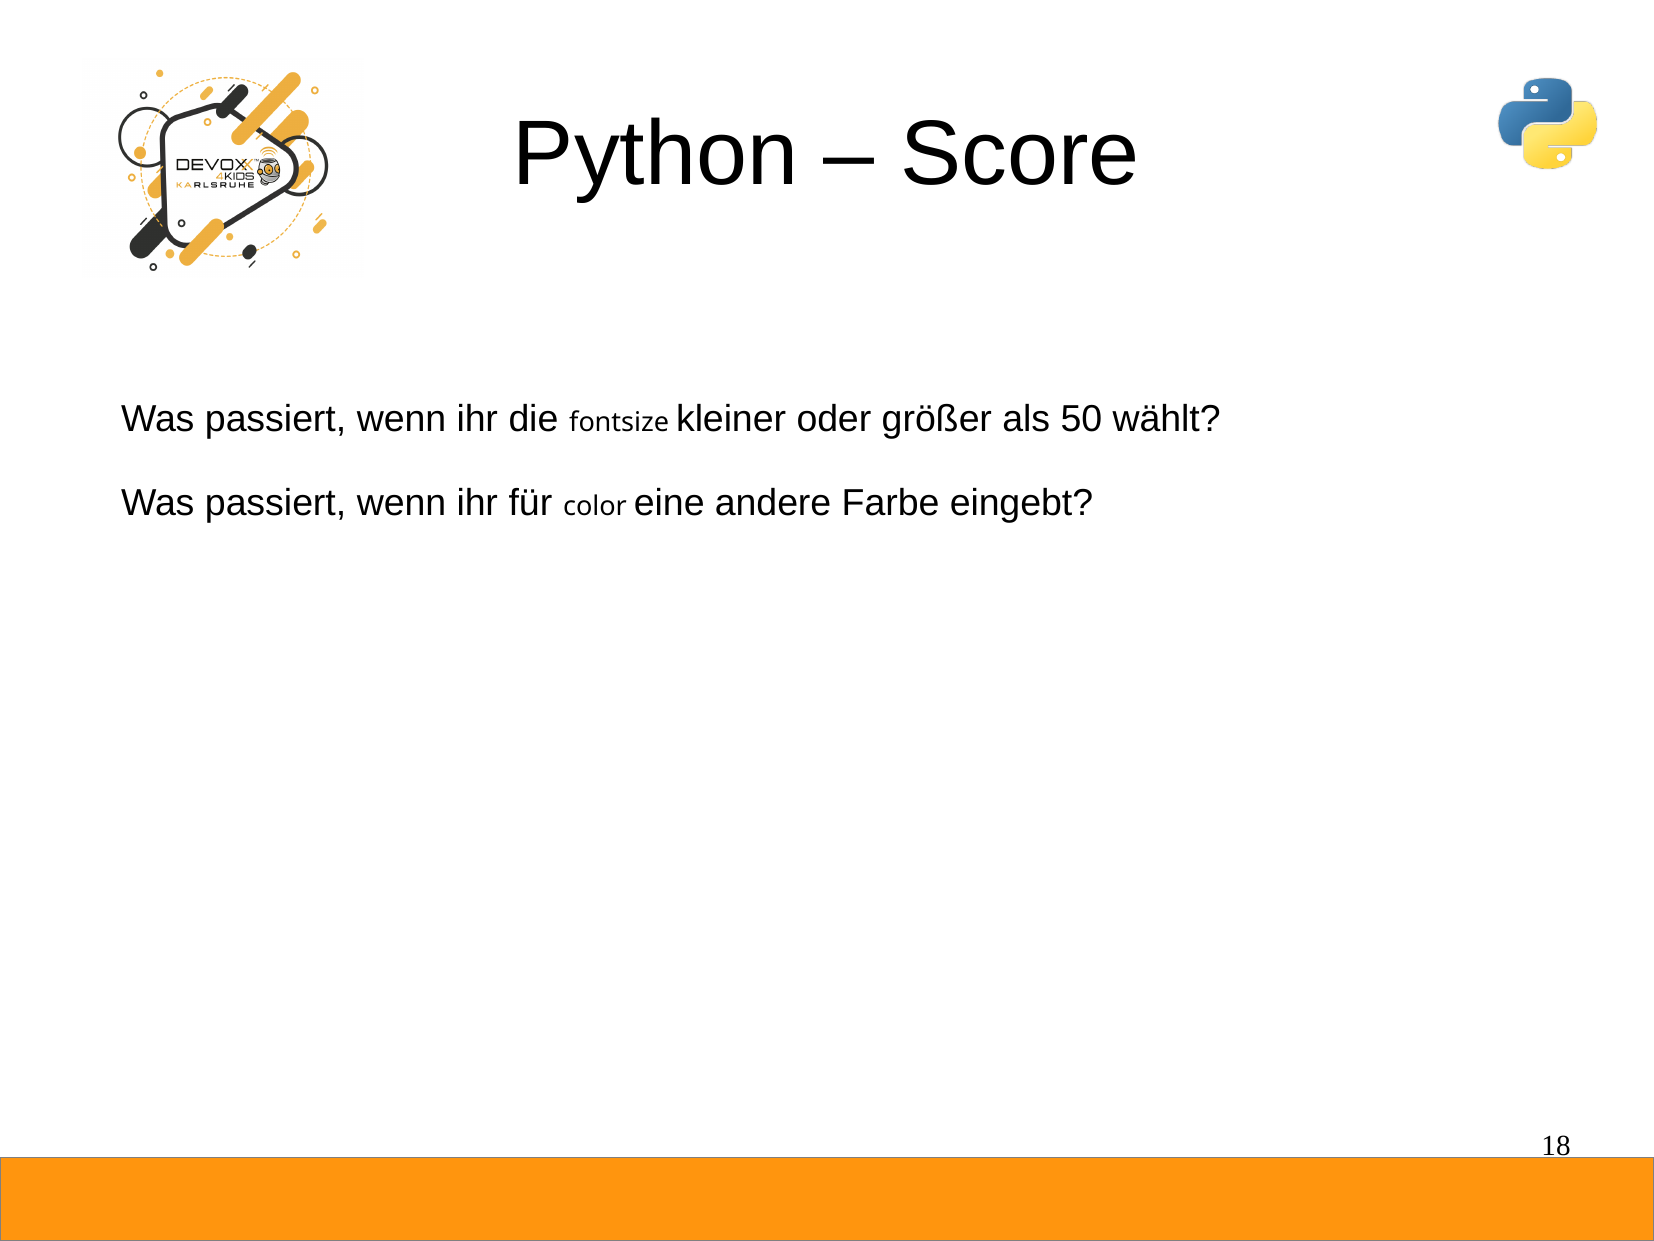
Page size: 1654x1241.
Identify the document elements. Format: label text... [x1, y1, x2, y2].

text_box Was passiert, wenn ihr die fontsize kleiner oder größer als 50 wählt? Was passiert, wenn ihr für color eine andere Farbe eingebt? [106, 389, 1543, 646]
picture [1476, 58, 1619, 189]
text_box [0, 1157, 1654, 1241]
picture [82, 58, 364, 278]
title Python – Score [82, 49, 1571, 257]
